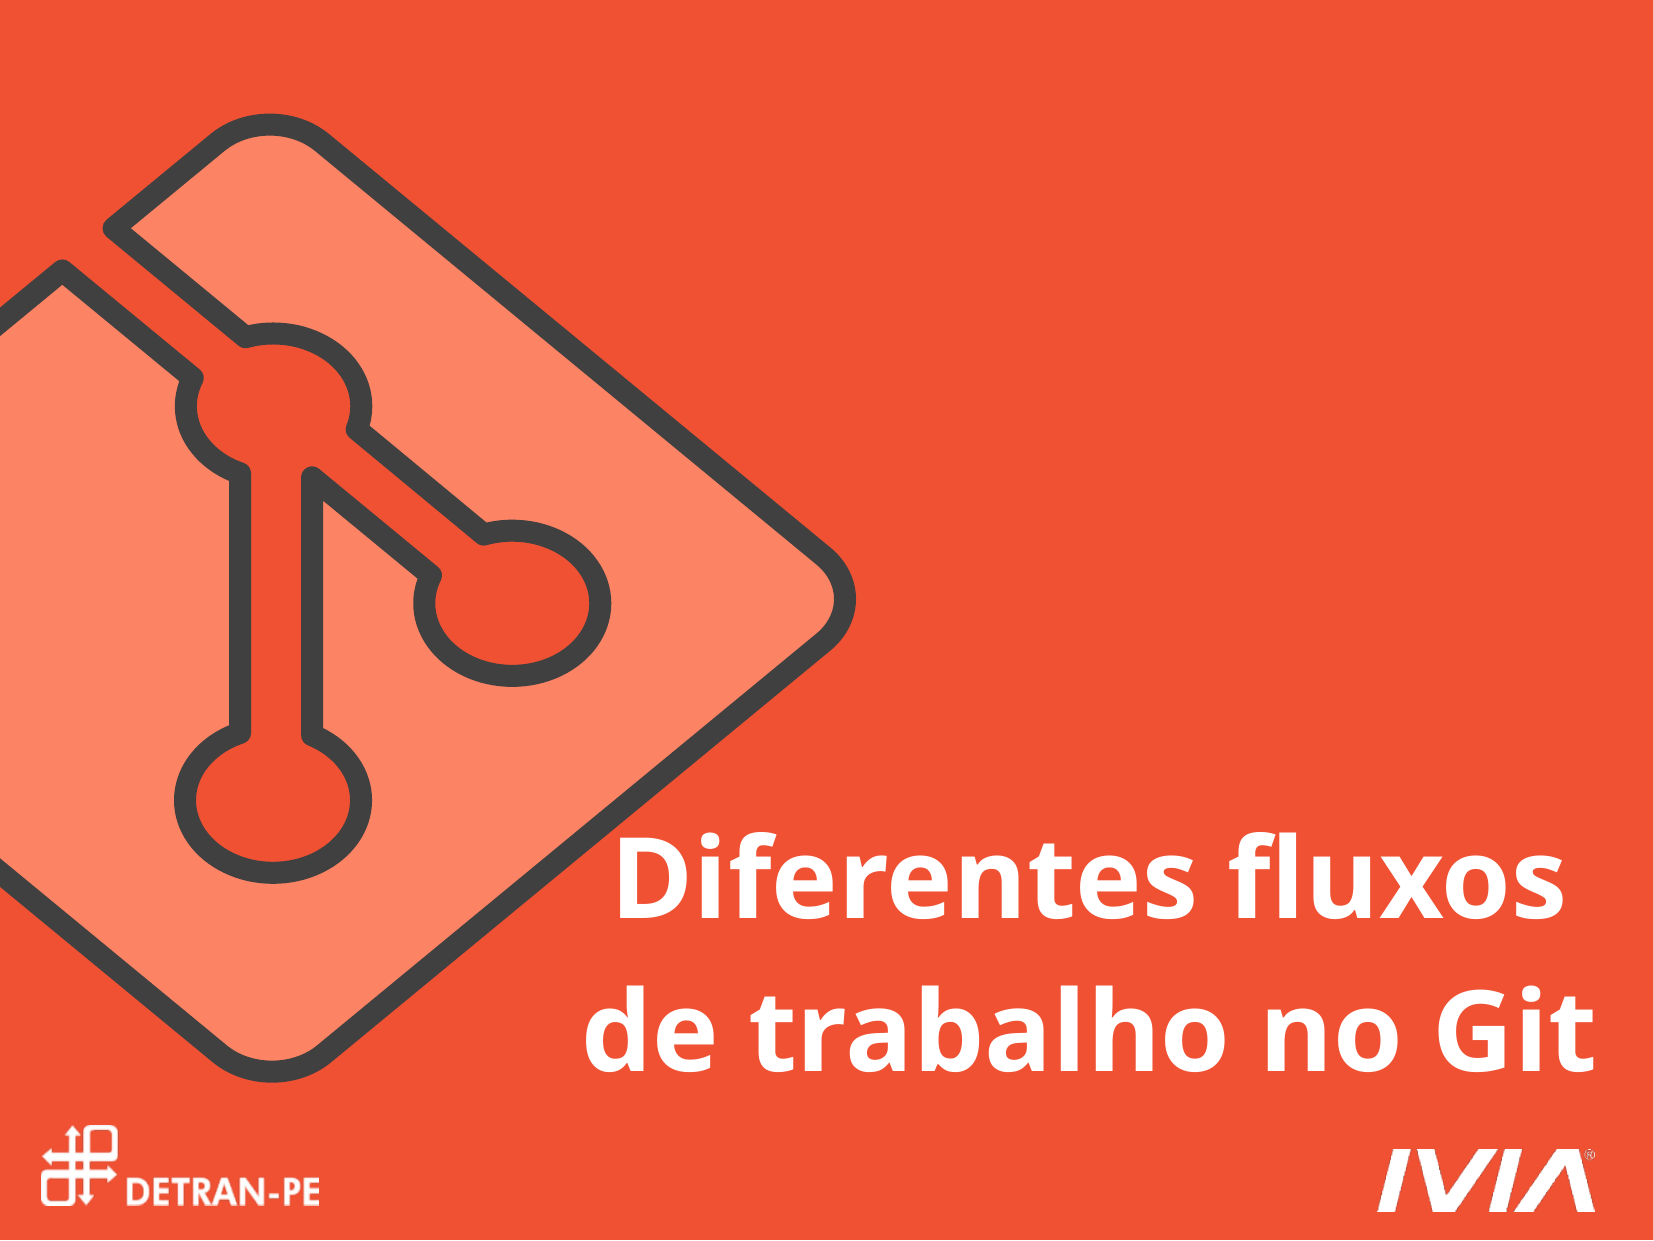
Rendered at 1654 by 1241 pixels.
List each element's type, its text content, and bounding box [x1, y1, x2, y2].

title Diferentes fluxos de trabalho no Git [555, 838, 1624, 1065]
picture [0, 17, 942, 1223]
picture [1377, 1149, 1595, 1212]
